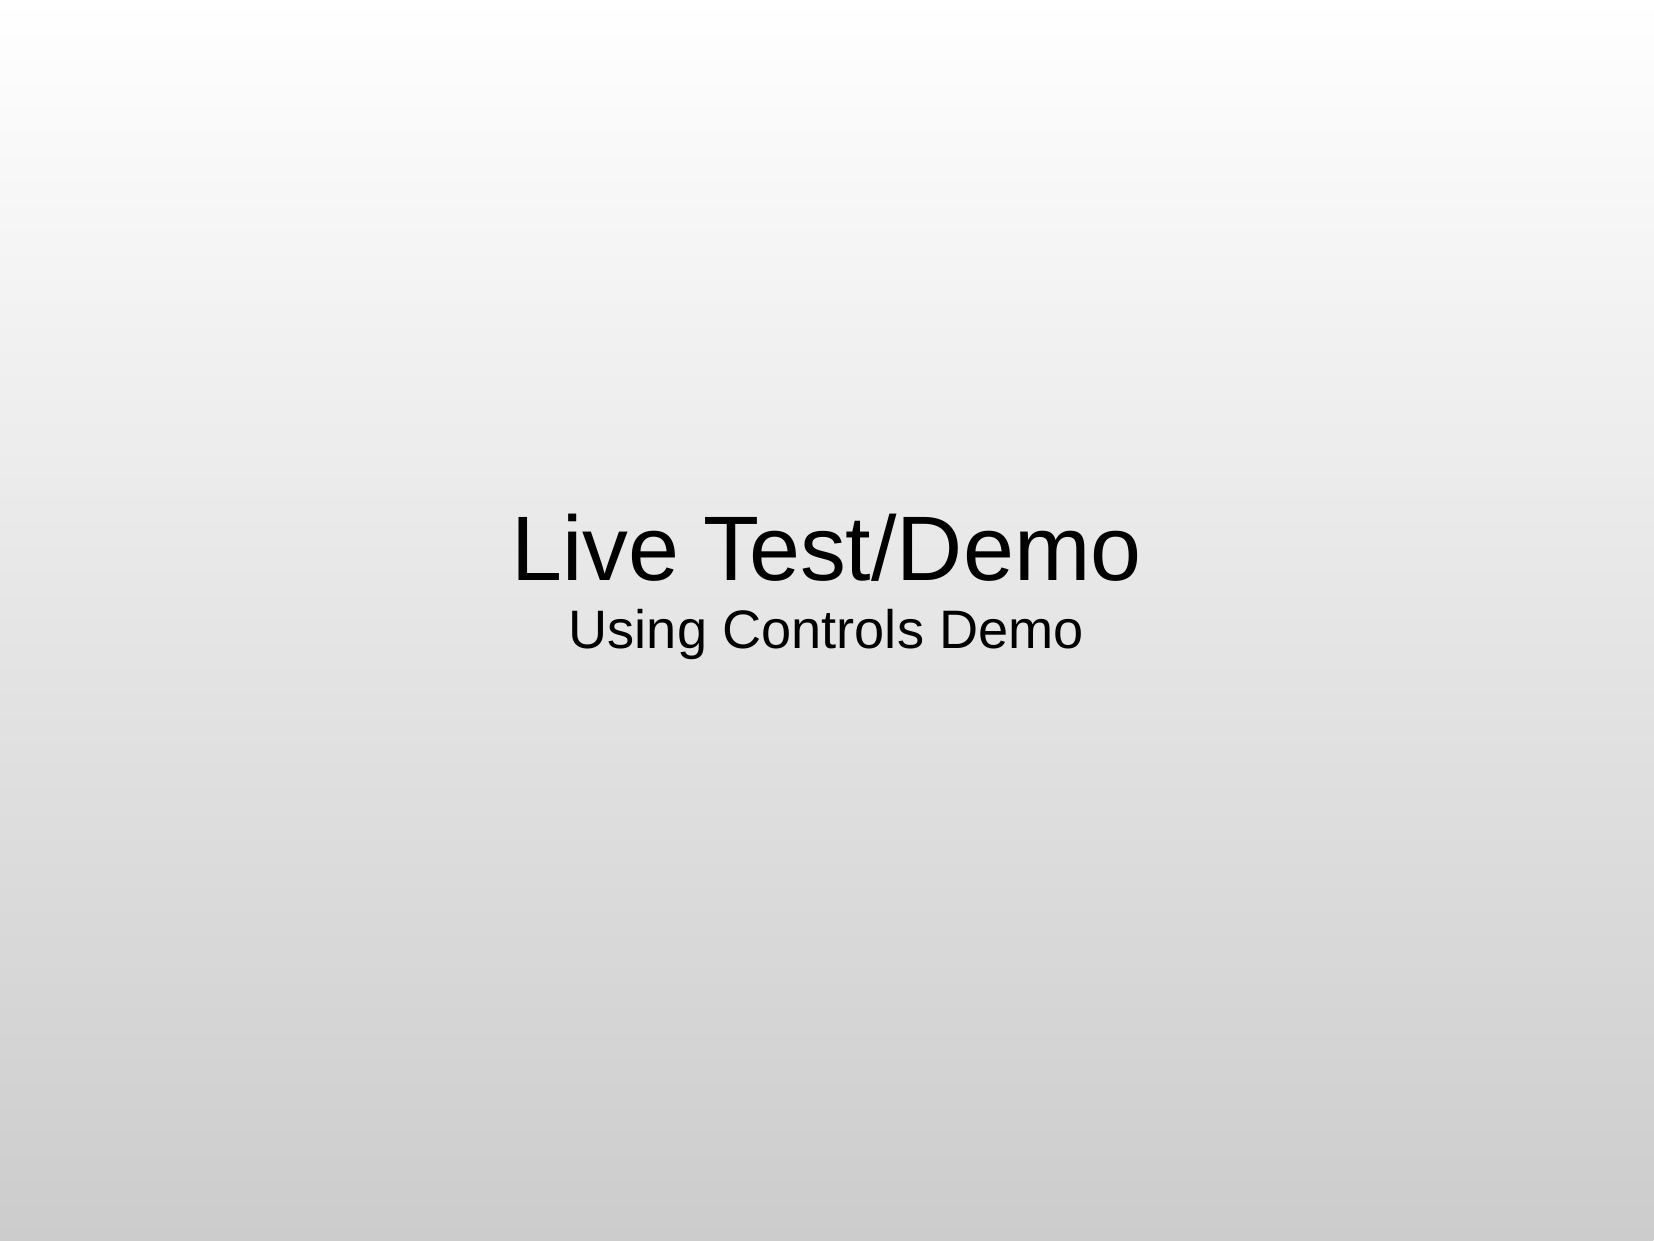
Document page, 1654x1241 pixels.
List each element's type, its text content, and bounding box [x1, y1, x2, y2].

subtitle Live Test/Demo Using Controls Demo [82, 49, 1571, 1109]
